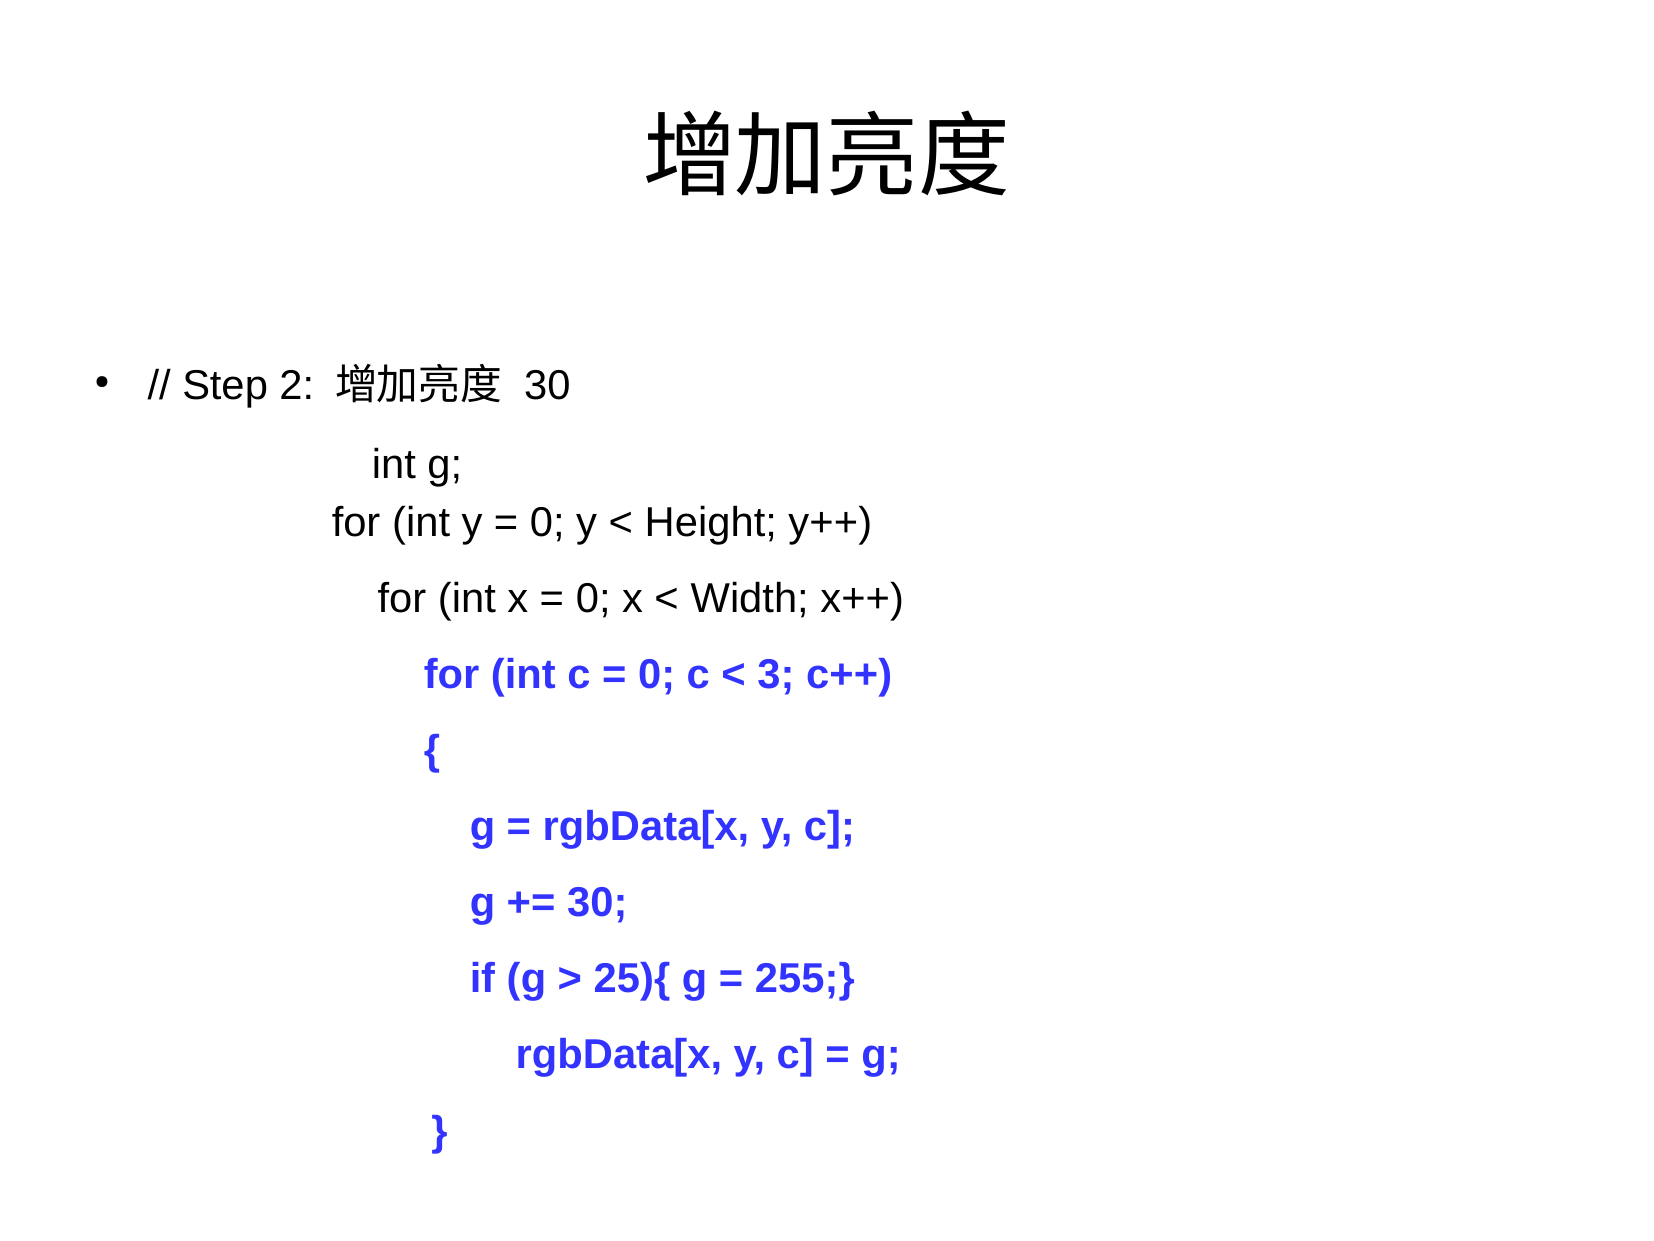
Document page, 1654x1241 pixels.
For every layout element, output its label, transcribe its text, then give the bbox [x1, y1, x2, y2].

list // Step 2: 增加亮度 30 int g; for (int y = 0; y < Height; y++) for (int x = 0; x < Width; x++) for (int c = 0; c < 3; c++) { g = rgbData[x, y, c]; g += 30; if (g > 25){ g = 255;} rgbData[x, y, c] = g; } [76, 354, 1566, 1205]
title 增加亮度 [82, 49, 1571, 257]
